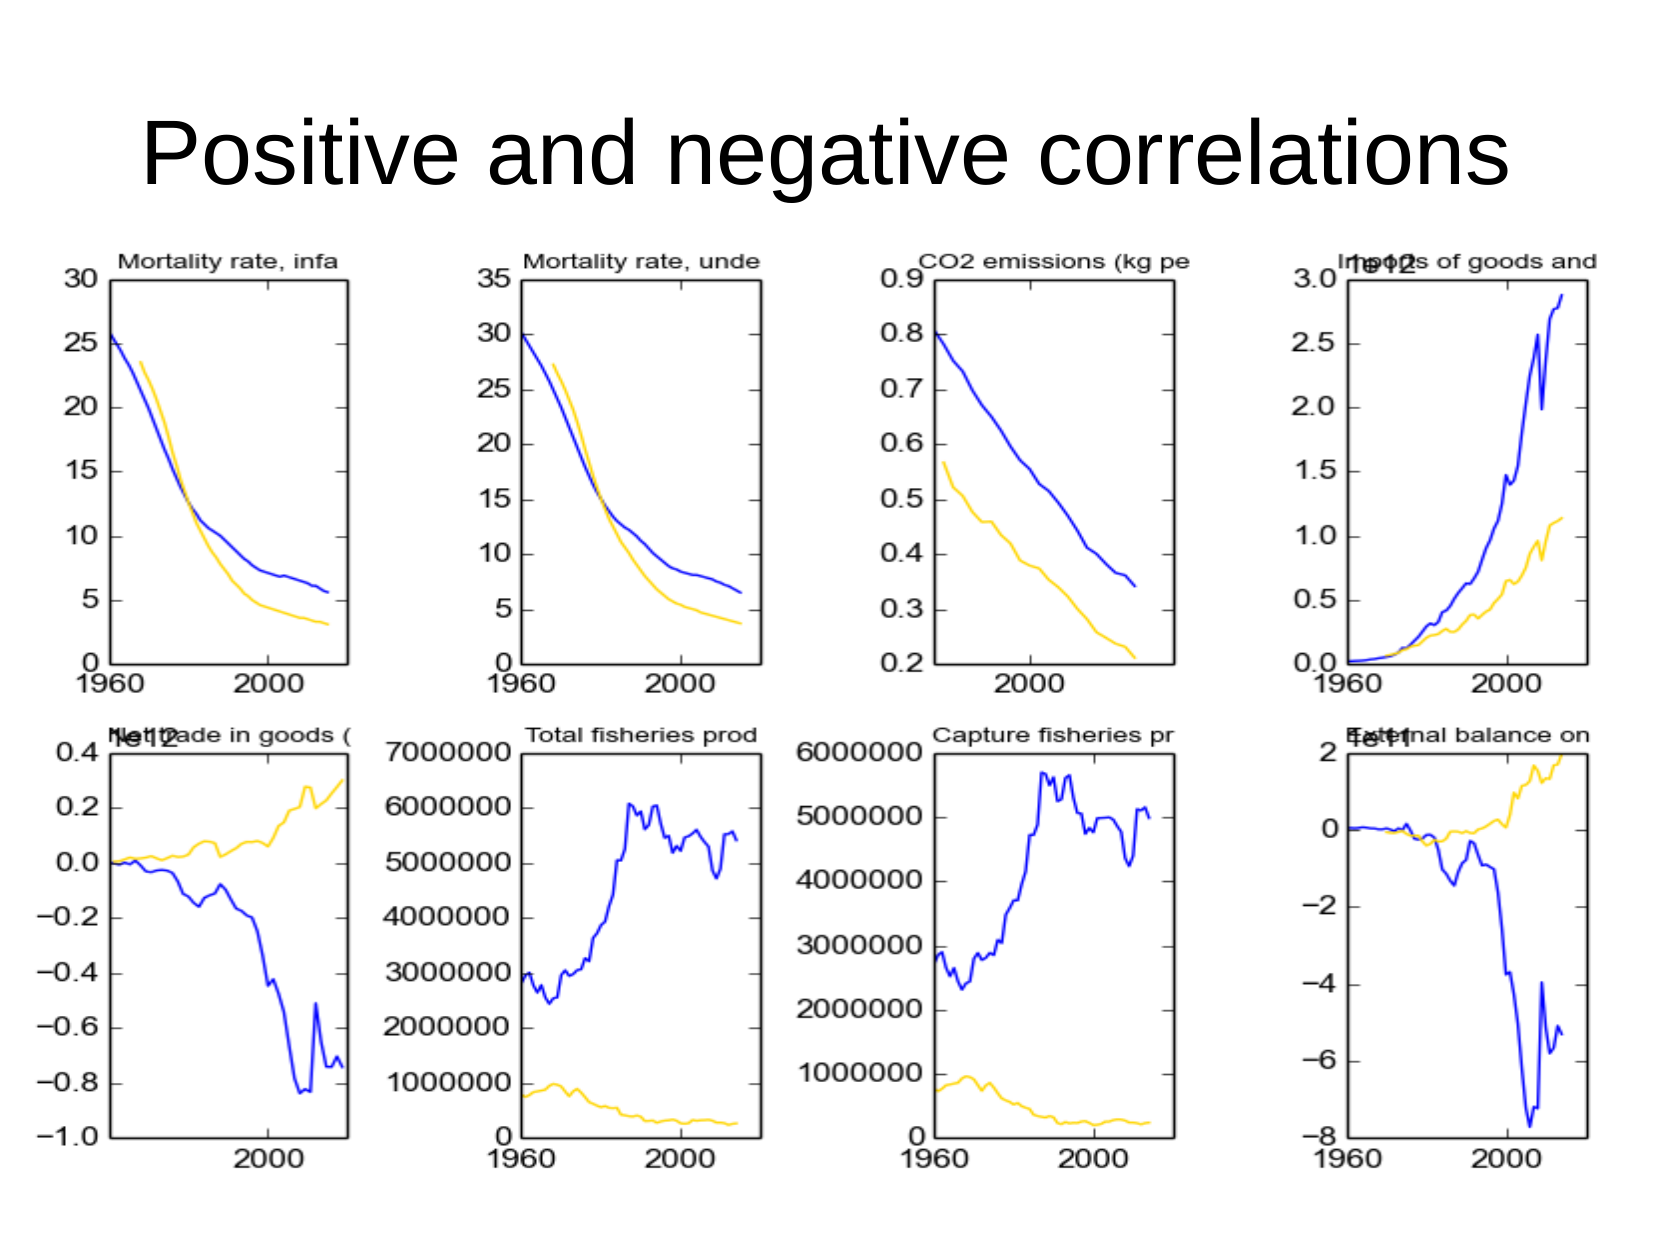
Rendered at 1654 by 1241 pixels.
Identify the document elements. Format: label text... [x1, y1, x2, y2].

picture [0, 224, 1621, 1201]
title Positive and negative correlations [82, 49, 1571, 224]
